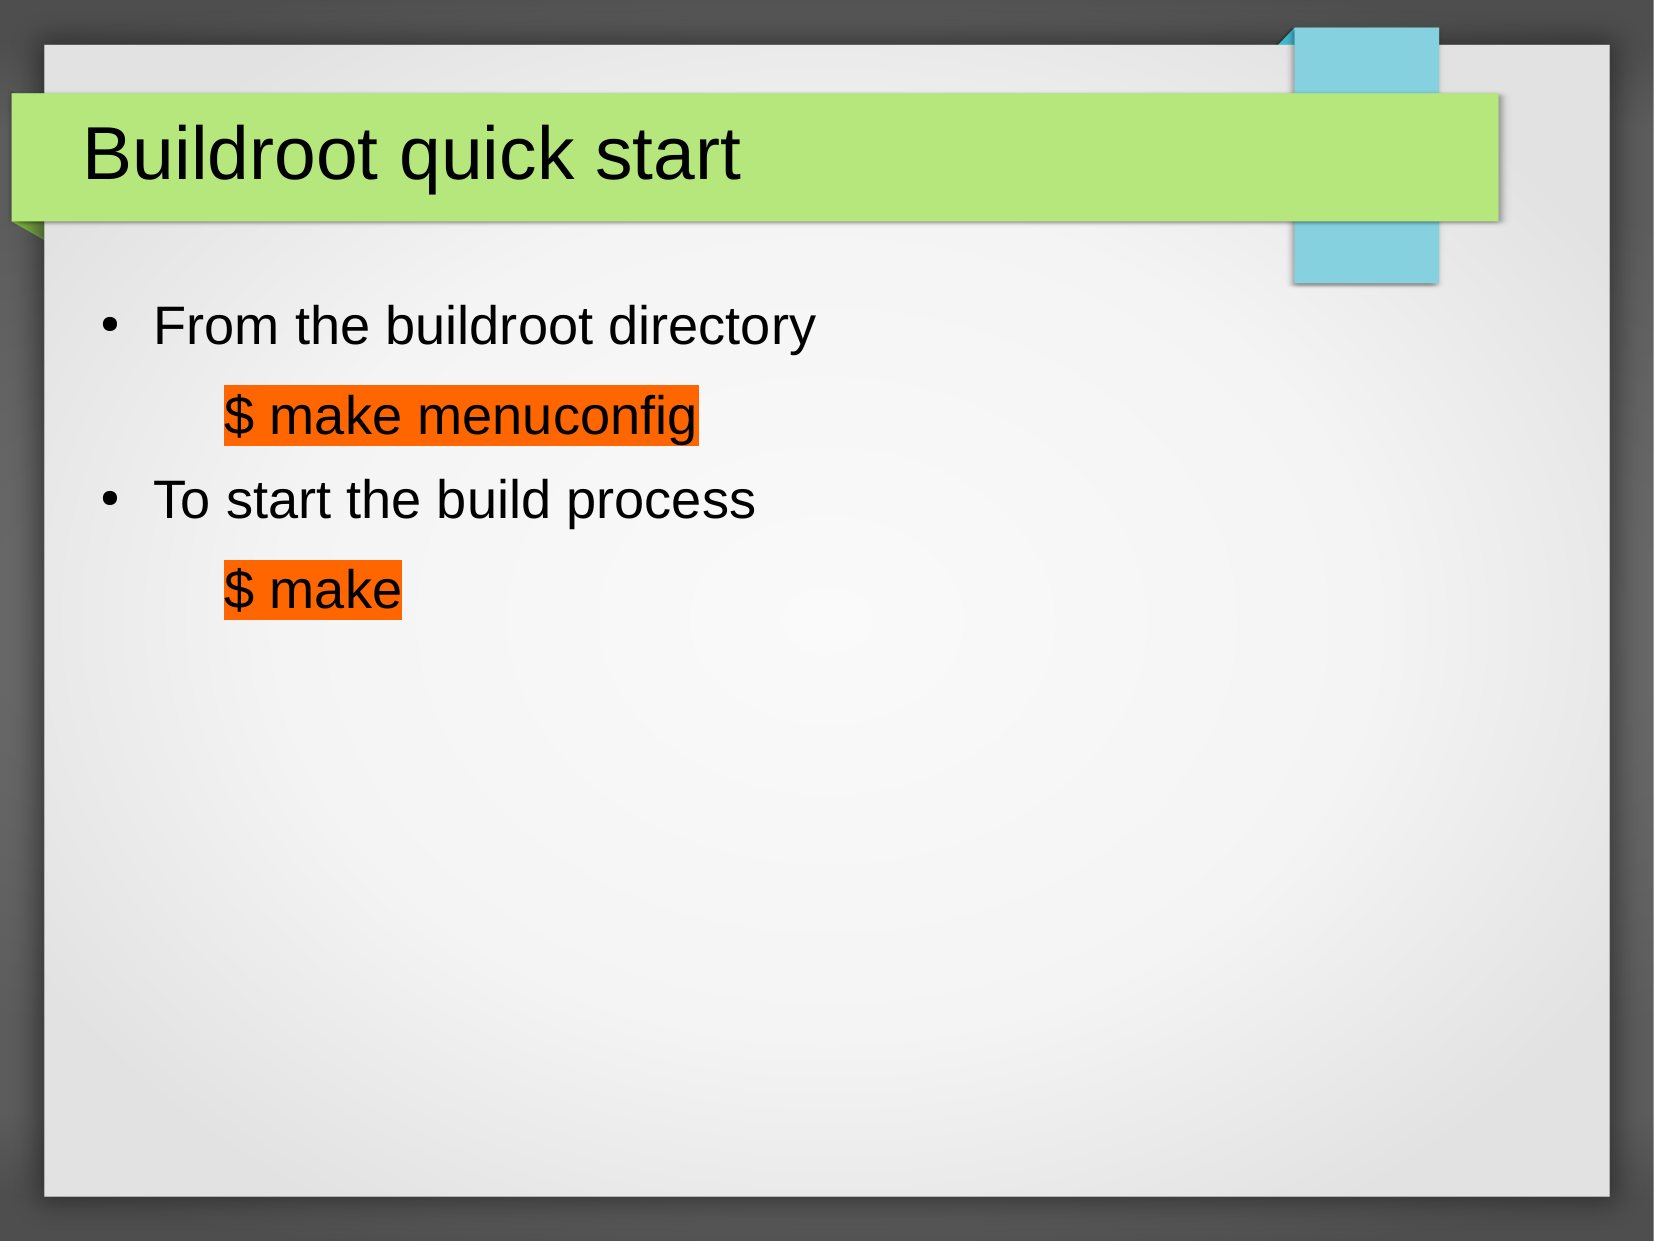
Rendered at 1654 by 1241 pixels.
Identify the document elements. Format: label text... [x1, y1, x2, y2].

title Buildroot quick start [82, 94, 1264, 213]
list From the buildroot directory $ make menuconfig To start the build process $ make [82, 295, 1571, 1015]
picture [0, 0, 1654, 1241]
